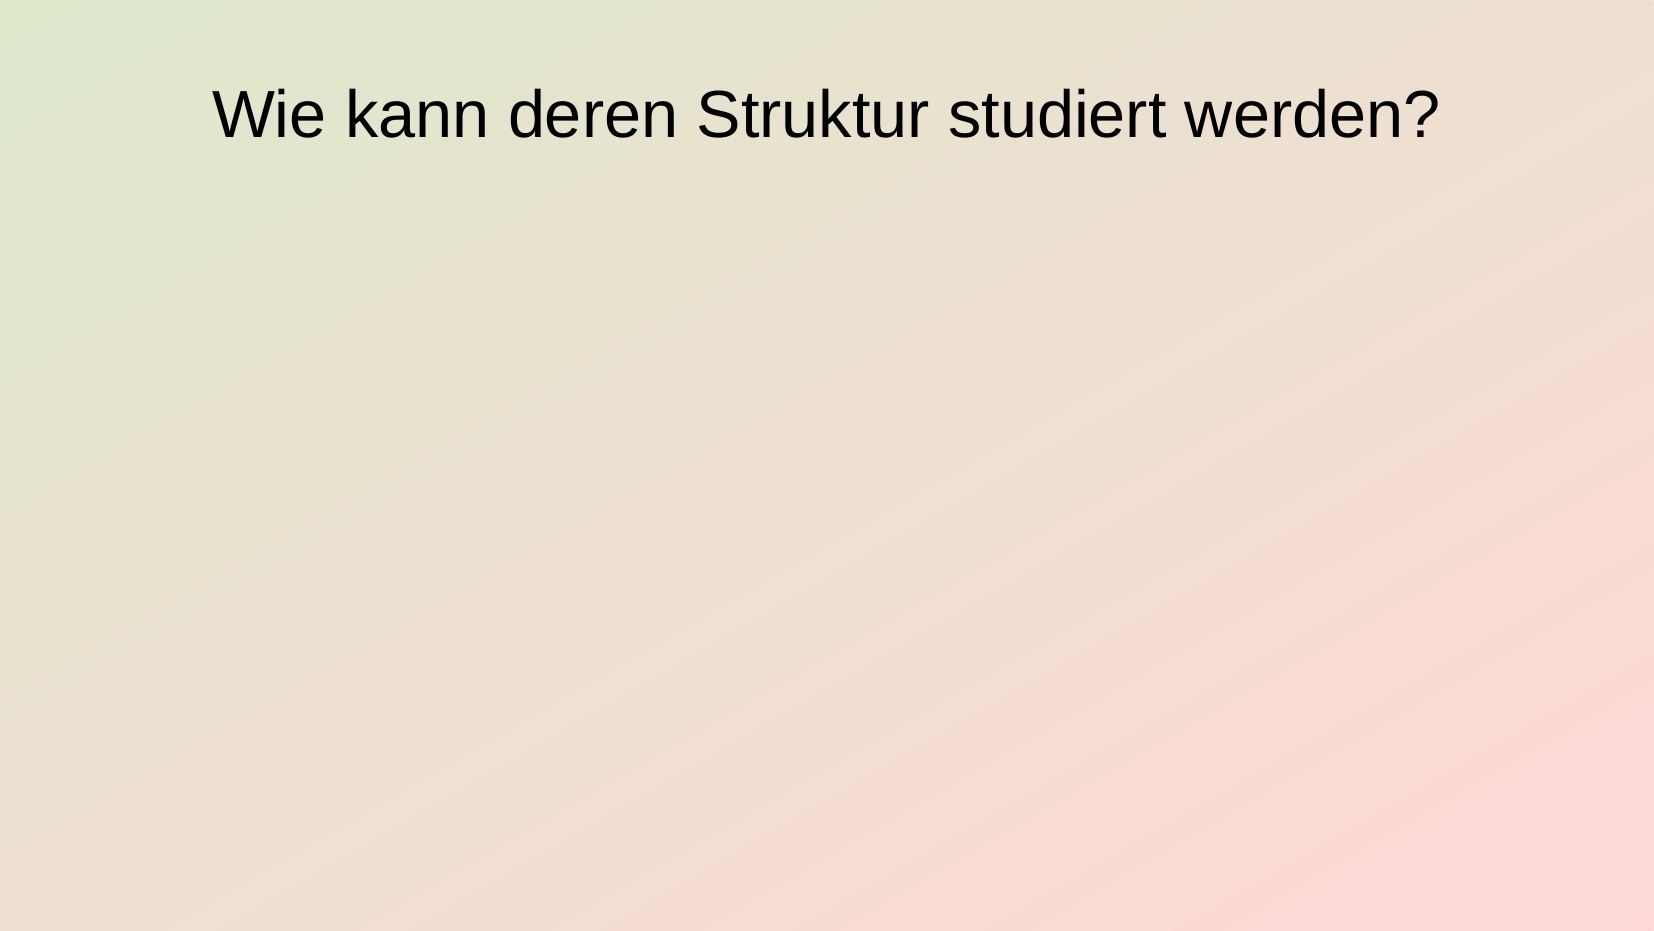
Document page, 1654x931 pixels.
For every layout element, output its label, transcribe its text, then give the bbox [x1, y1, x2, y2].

title Wie kann deren Struktur studiert werden? [82, 37, 1571, 193]
